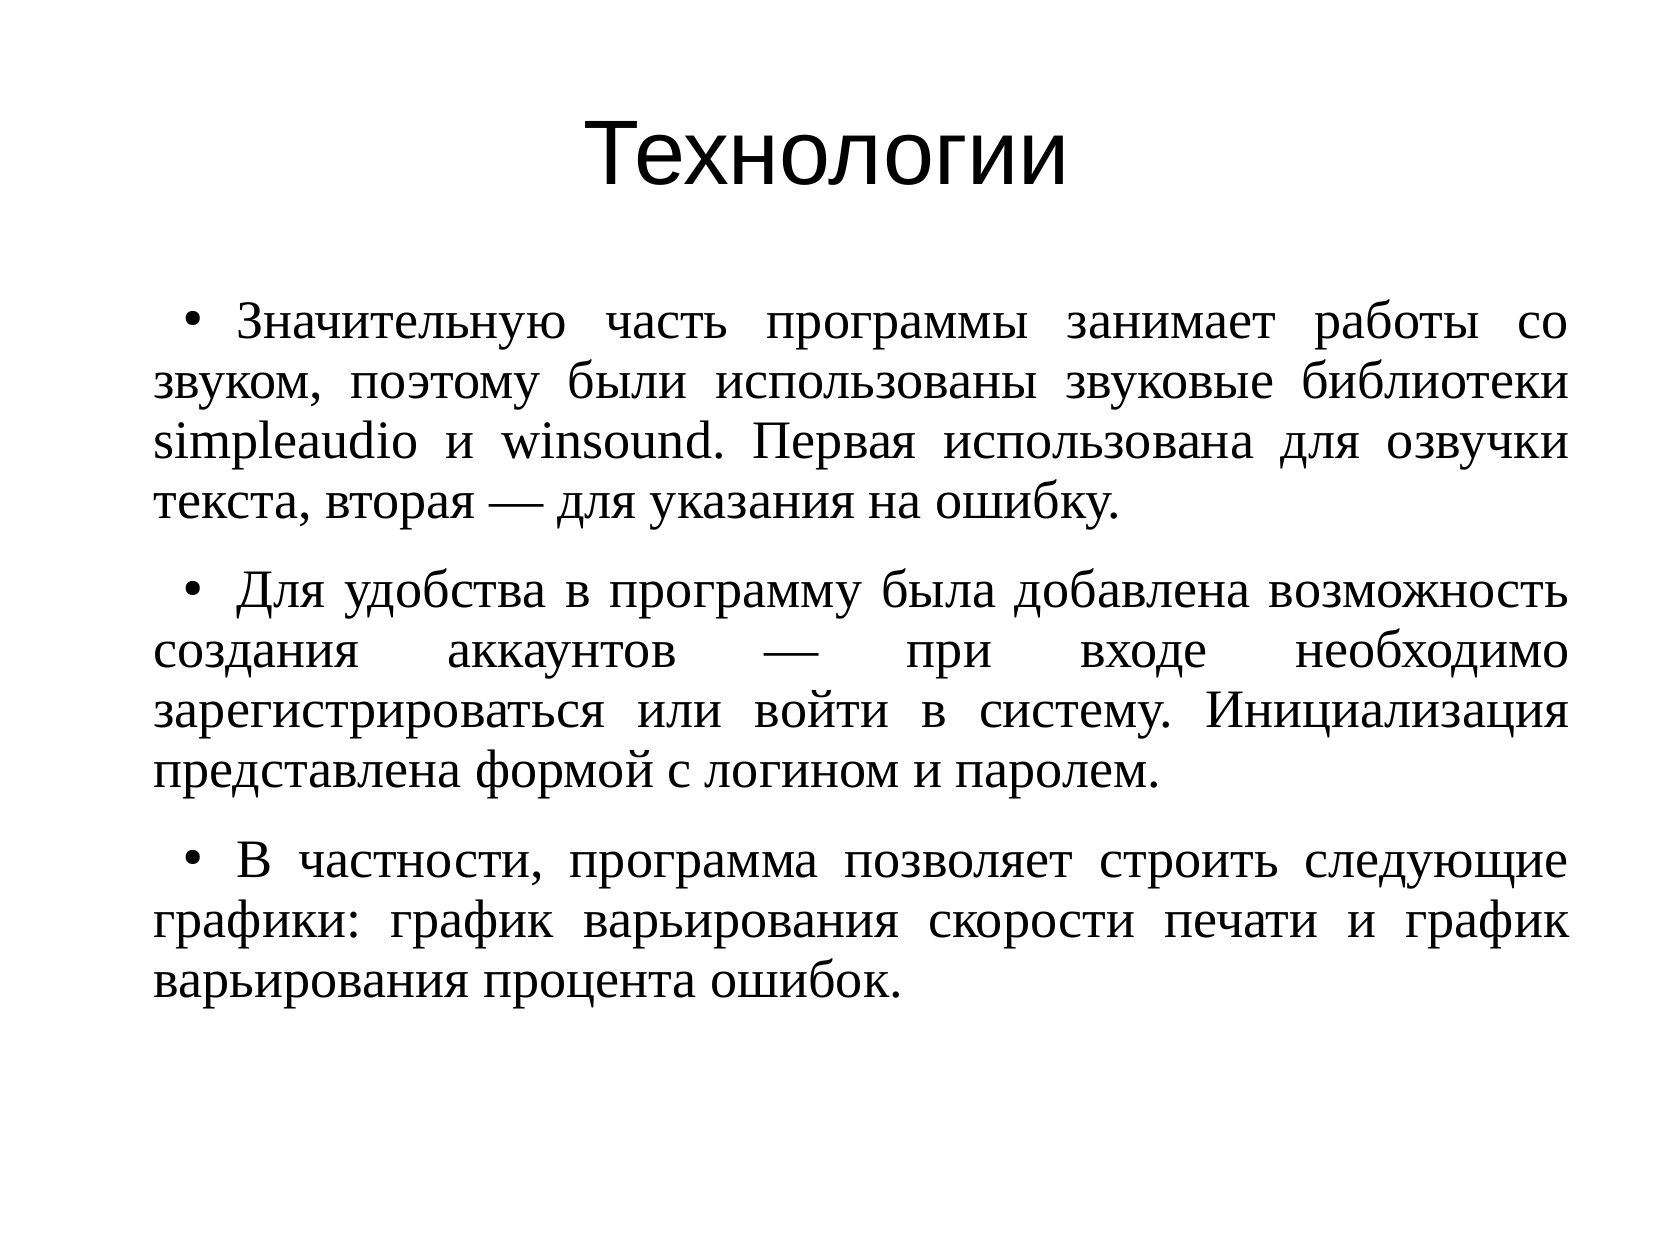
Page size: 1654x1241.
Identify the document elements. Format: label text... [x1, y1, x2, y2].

title Технологии [82, 49, 1571, 257]
list Значительную часть программы занимает работы со звуком, поэтому были использованы звуковые библиотеки simpleaudio и winsound. Первая использована для озвучки текста, вторая — для указания на ошибку. Для удобства в программу была добавлена возможность создания аккаунтов — при входе необходимо зарегистрироваться или войти в систему. Инициализация представлена формой с логином и паролем. В частности, программа позволяет строить следующие графики: график варьирования скорости печати и график варьирования процента ошибок. [82, 290, 1571, 1010]
